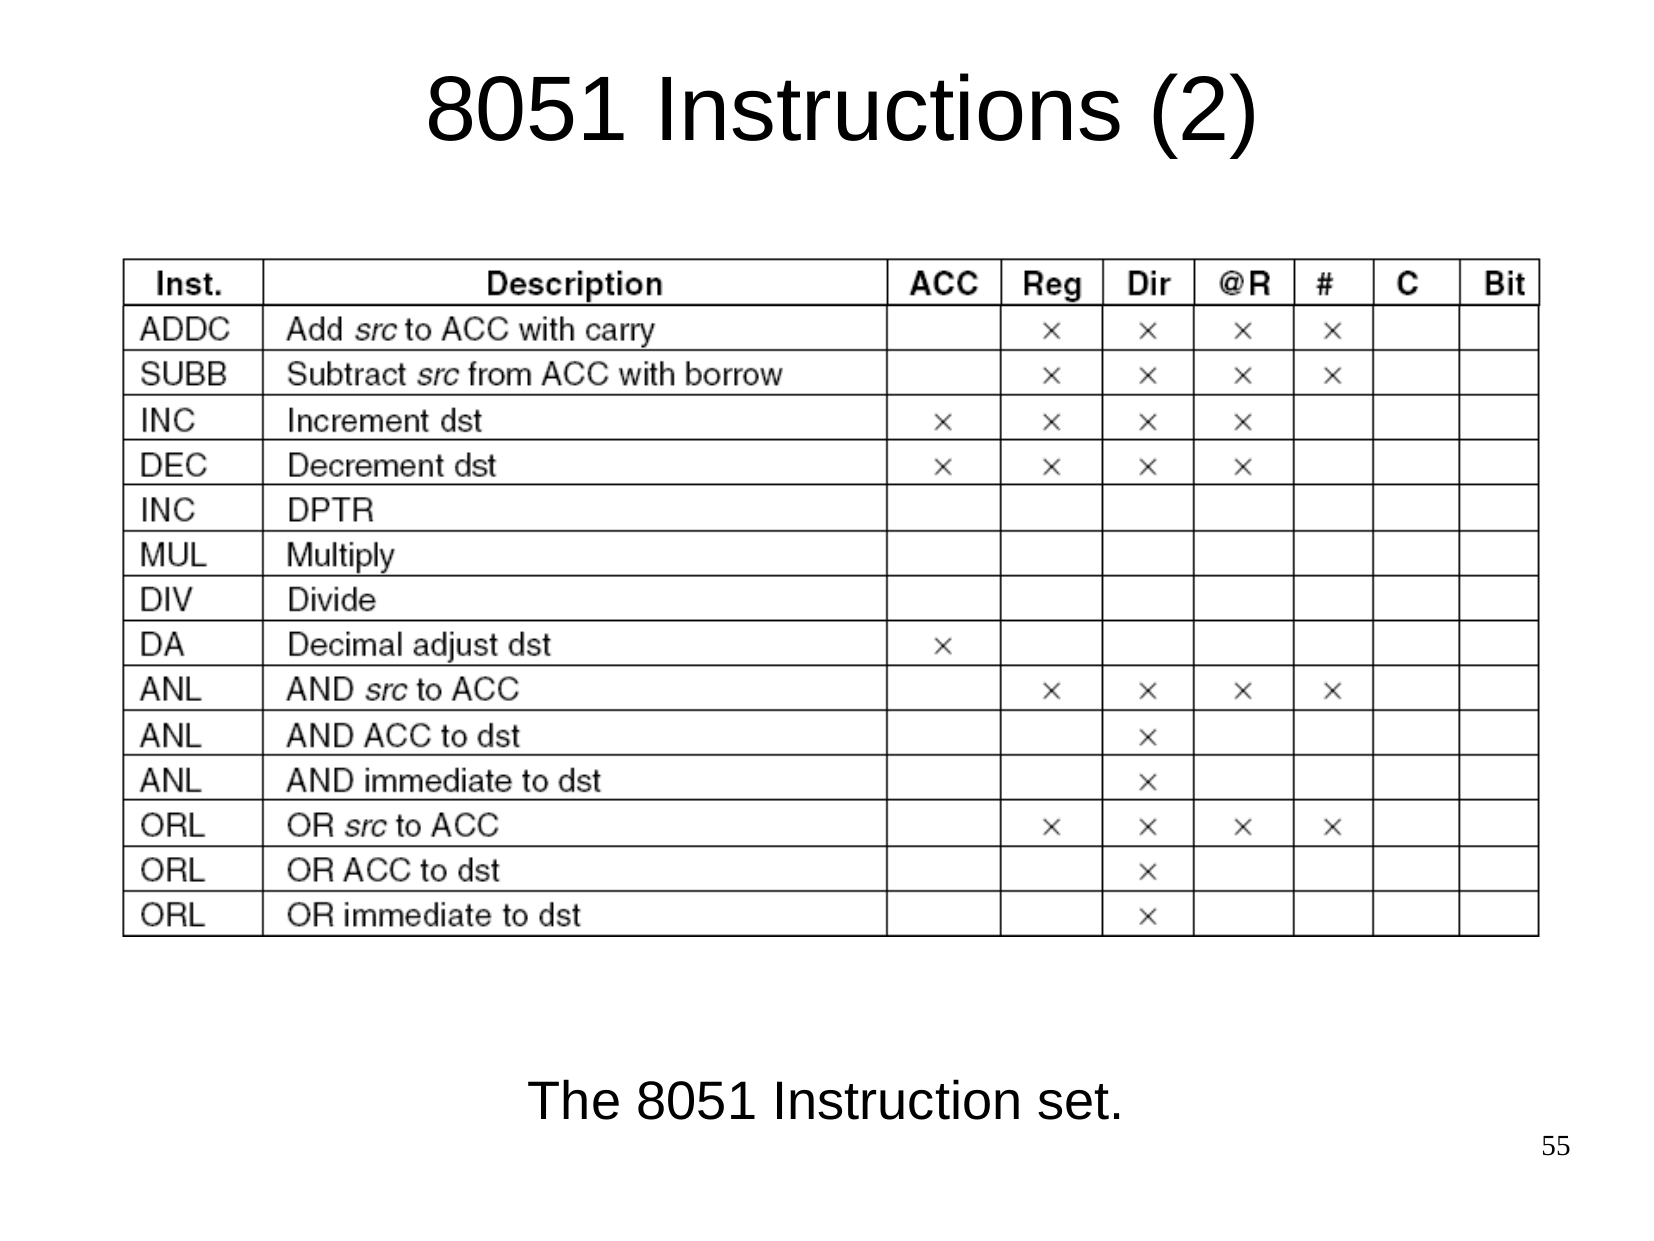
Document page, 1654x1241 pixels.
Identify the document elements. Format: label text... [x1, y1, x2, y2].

picture [109, 250, 1545, 937]
list The 8051 Instruction set. [0, 1058, 1654, 1186]
title 8051 Instructions (2) [0, 0, 1654, 207]
